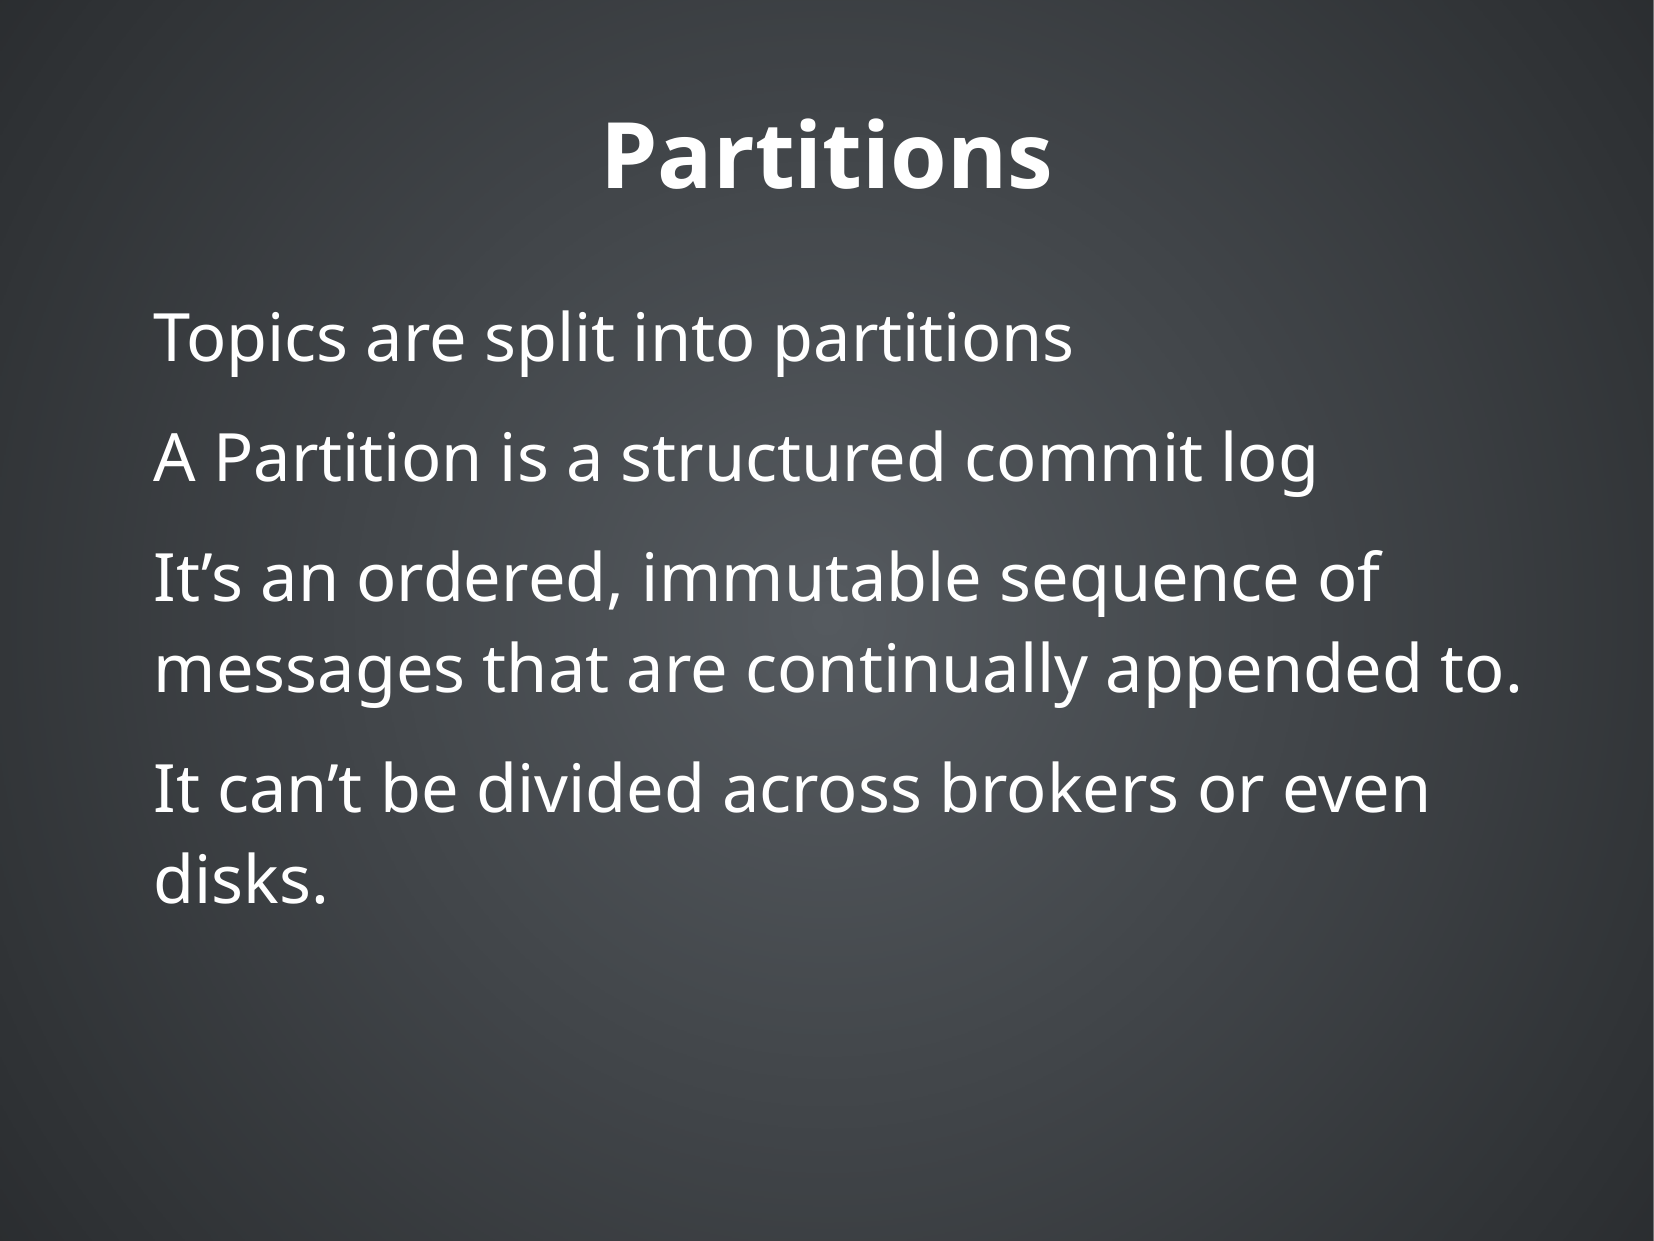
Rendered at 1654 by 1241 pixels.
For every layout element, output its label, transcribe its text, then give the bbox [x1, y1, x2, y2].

title Partitions [82, 49, 1571, 257]
picture [0, 0, 1654, 1241]
list Topics are split into partitions A Partition is a structured commit log It’s an ordered, immutable sequence of messages that are continually appended to. It can’t be divided across brokers or even disks. [82, 290, 1571, 1109]
